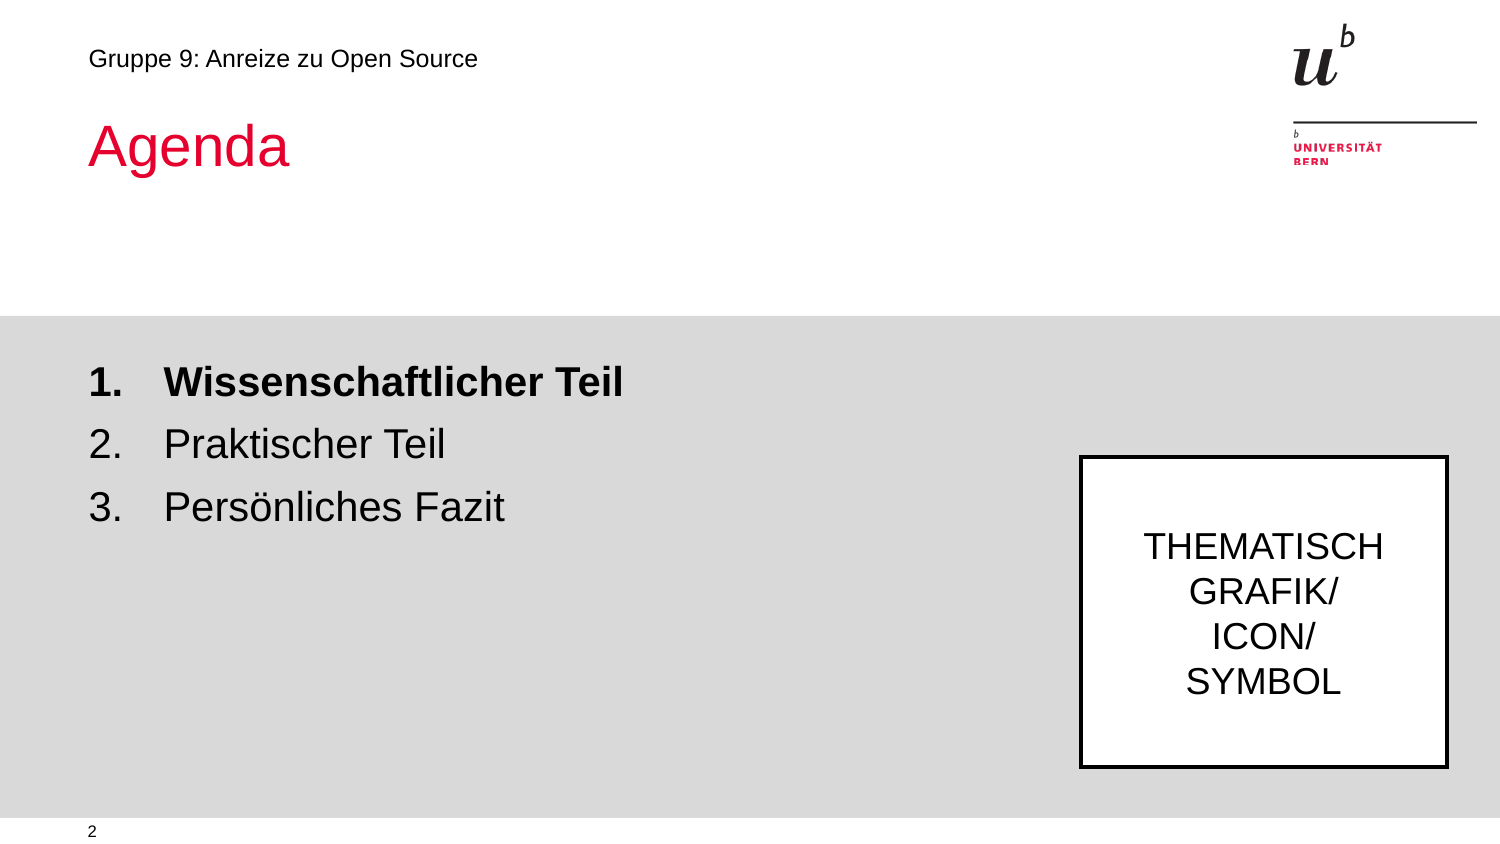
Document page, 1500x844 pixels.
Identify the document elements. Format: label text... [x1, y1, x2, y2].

text_box Agenda [88, 111, 1241, 179]
text_box Agenda [100, 130, 115, 150]
text_box Wissenschaftlicher Teil Praktischer Teil Persönliches Fazit [88, 354, 1400, 783]
text_box THEMATISCH GRAFIK/ ICON/ SYMBOL [1080, 457, 1447, 767]
